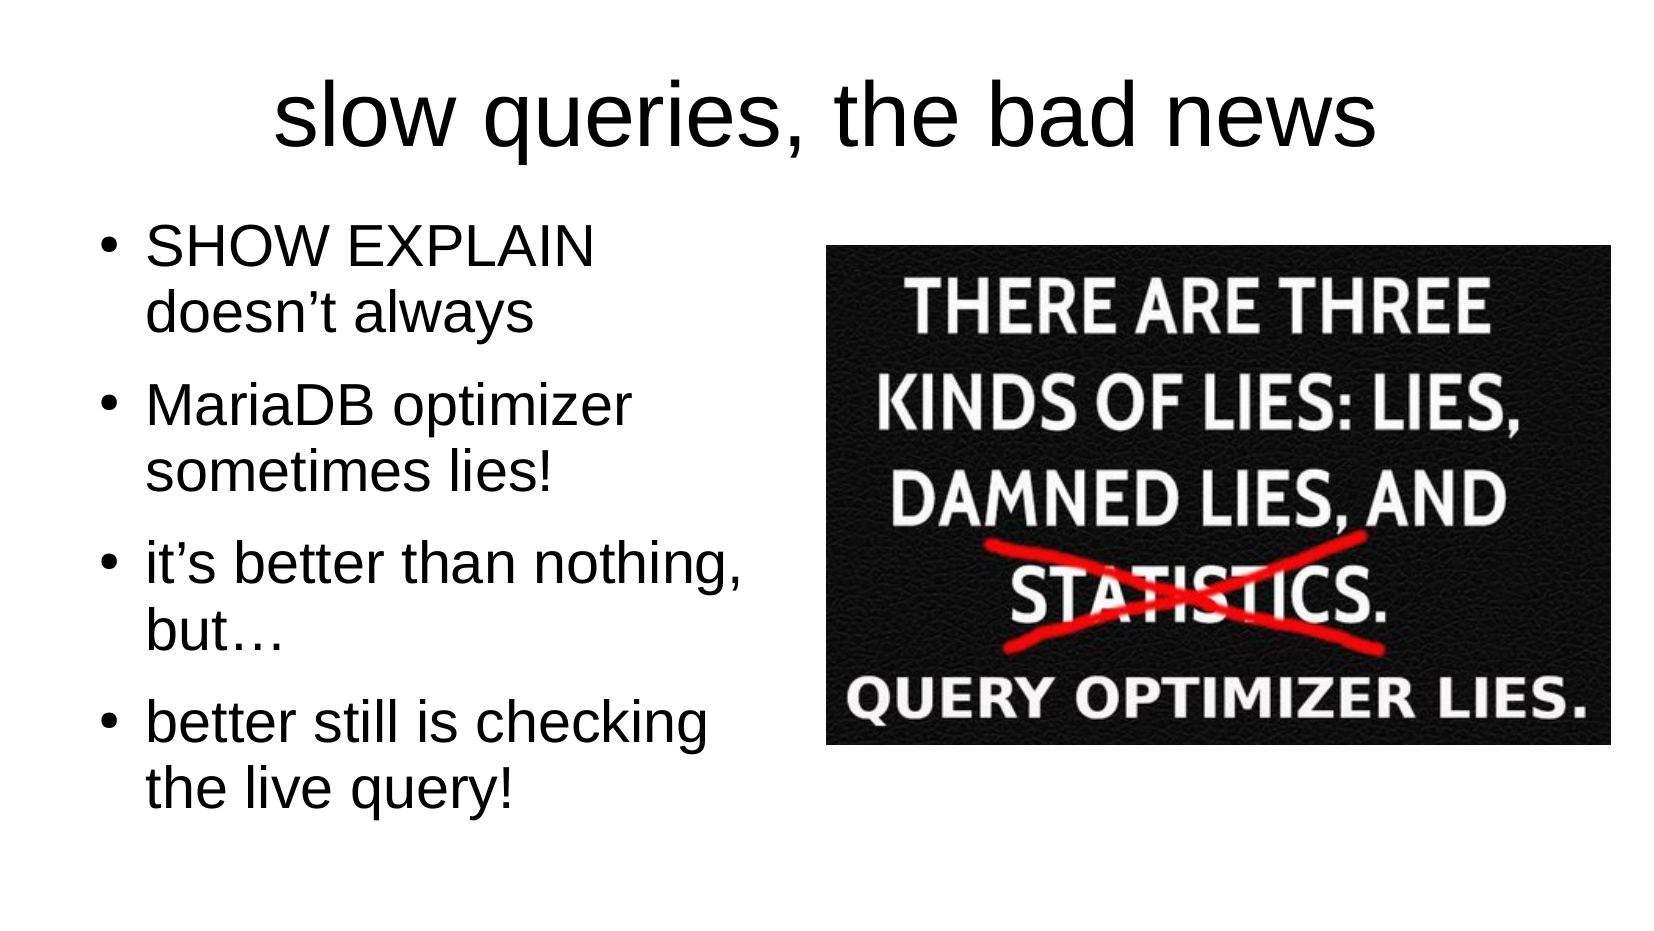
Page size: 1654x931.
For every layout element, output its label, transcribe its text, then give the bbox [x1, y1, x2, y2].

title slow queries, the bad news [82, 37, 1571, 193]
picture [826, 245, 1611, 745]
list SHOW EXPLAIN doesn’t always MariaDB optimizer sometimes lies! it’s better than nothing, but… better still is checking the live query! [82, 212, 756, 827]
